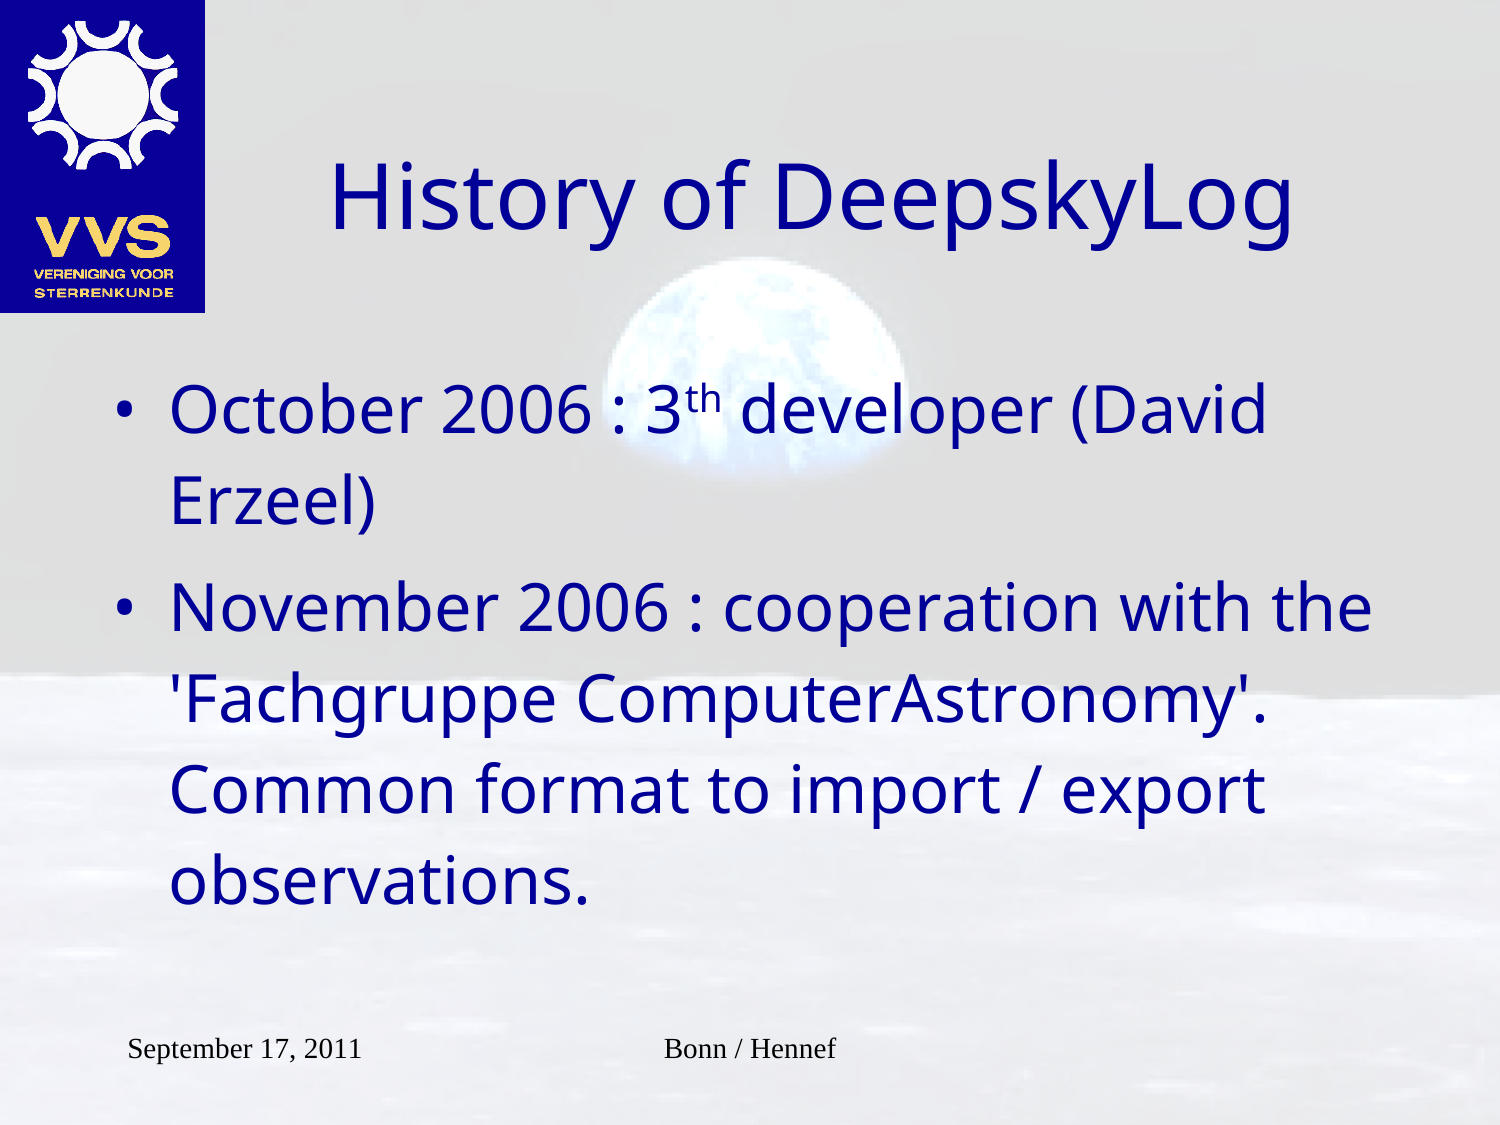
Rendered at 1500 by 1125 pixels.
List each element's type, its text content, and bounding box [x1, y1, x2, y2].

list October 2006 : 3th developer (David Erzeel) November 2006 : cooperation with the 'Fachgruppe ComputerAstronomy'. Common format to import / export observations. [112, 362, 1388, 1105]
title History of DeepskyLog [237, 76, 1388, 312]
picture [0, 0, 205, 313]
